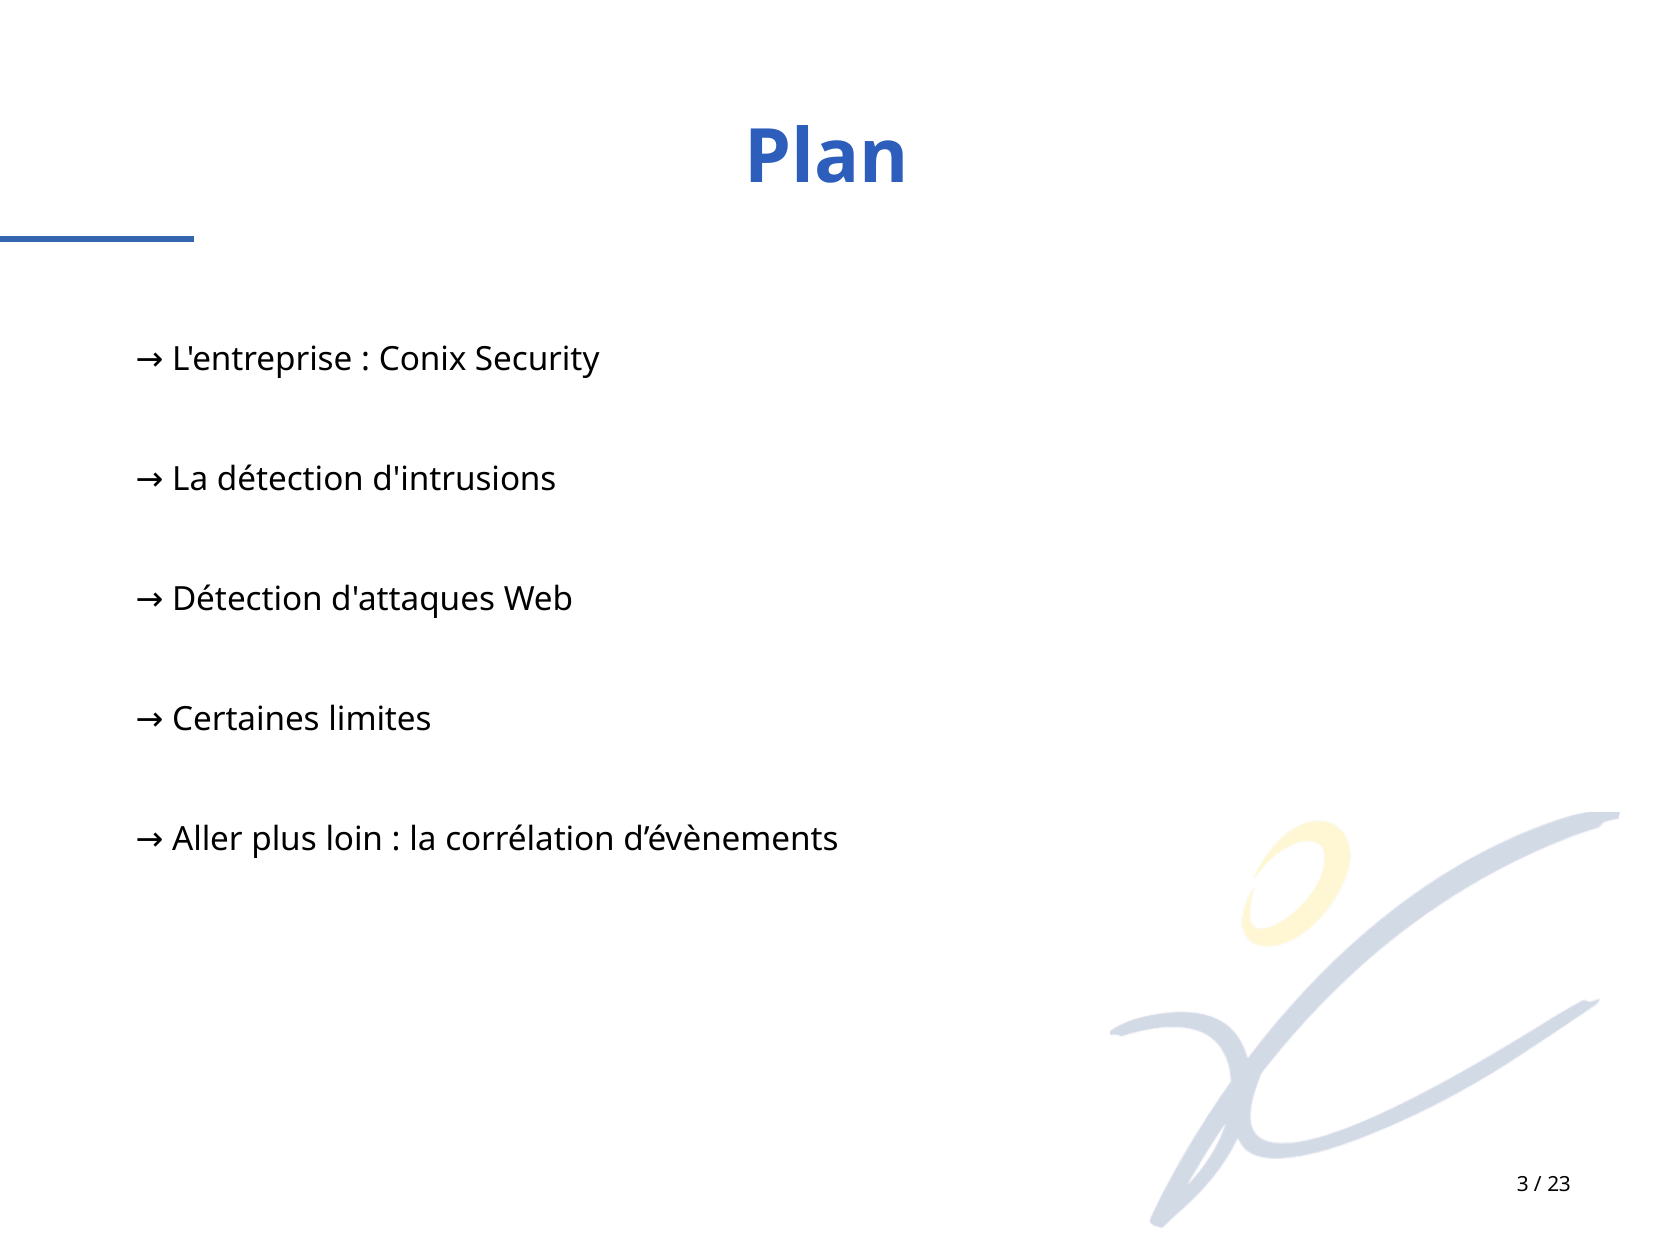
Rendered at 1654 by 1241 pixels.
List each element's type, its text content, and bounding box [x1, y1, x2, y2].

picture [1559, 1176, 1569, 1191]
picture [1517, 1176, 1527, 1191]
list → L'entreprise : Conix Security → La détection d'intrusions → Détection d'attaques Web → Certaines limites → Aller plus loin : la corrélation d’évènements [82, 290, 1571, 1010]
picture [1548, 1176, 1558, 1191]
title Plan [82, 49, 1571, 257]
picture [1533, 1176, 1540, 1191]
